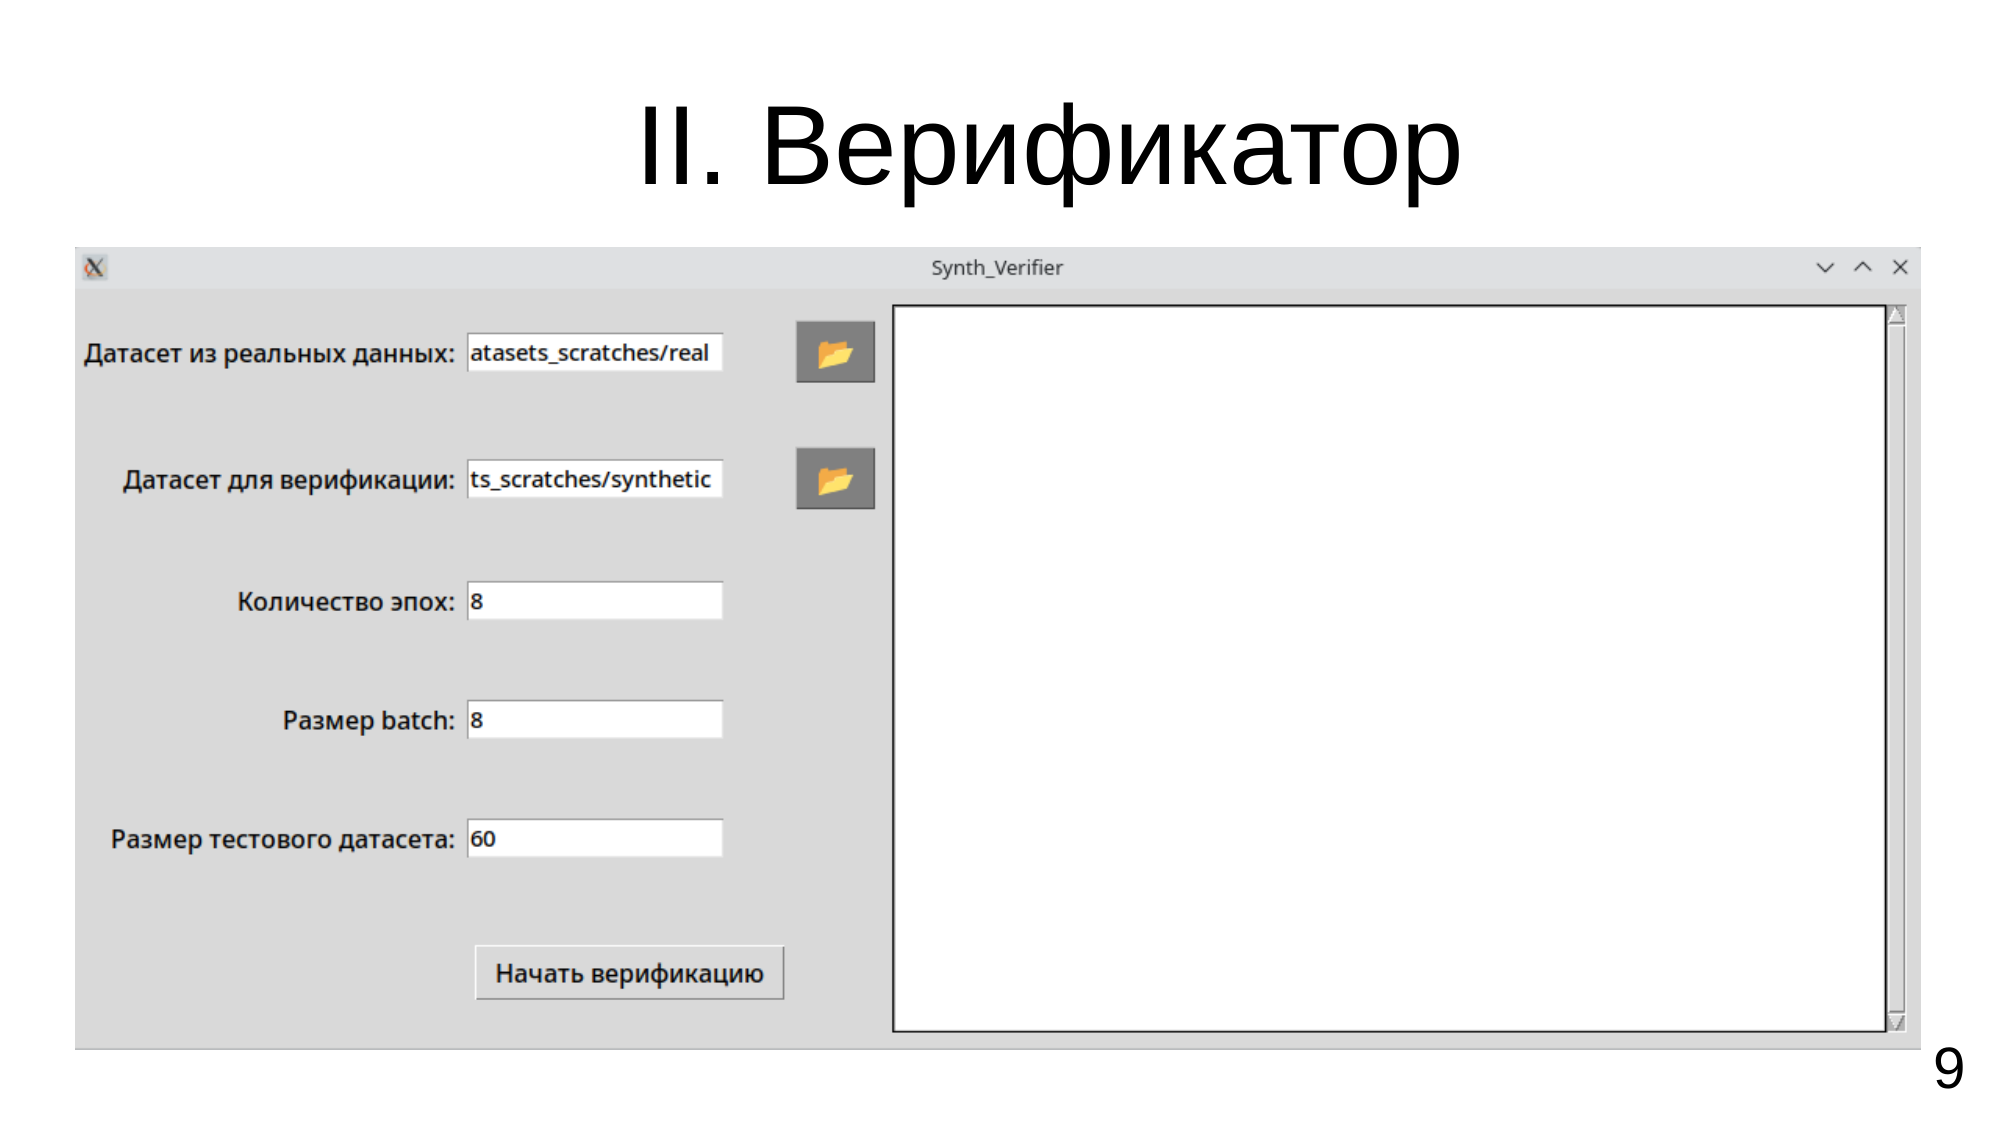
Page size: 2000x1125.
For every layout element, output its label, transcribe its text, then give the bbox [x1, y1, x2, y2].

picture [75, 247, 1921, 1051]
title 9 [1912, 1012, 1988, 1125]
text_box II. Верификатор [600, 75, 1501, 247]
